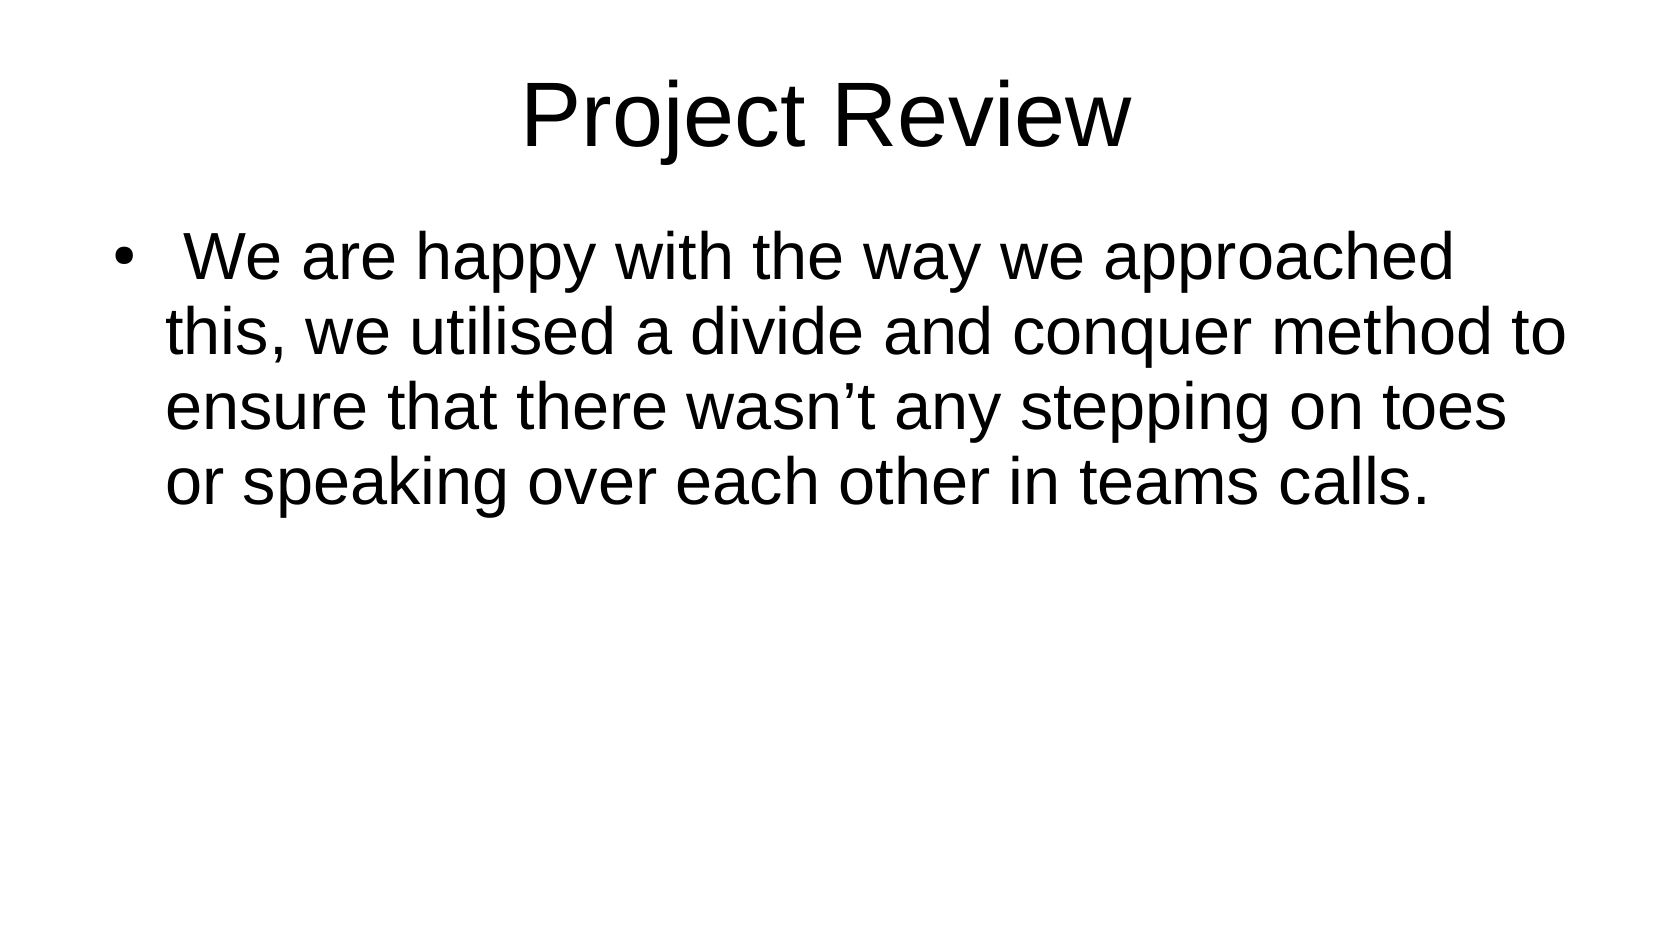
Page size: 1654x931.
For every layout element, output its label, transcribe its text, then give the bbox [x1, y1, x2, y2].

list We are happy with the way we approached this, we utilised a divide and conquer method to ensure that there wasn’t any stepping on toes or speaking over each other in teams calls. [94, 219, 1583, 760]
title Project Review [82, 37, 1571, 193]
